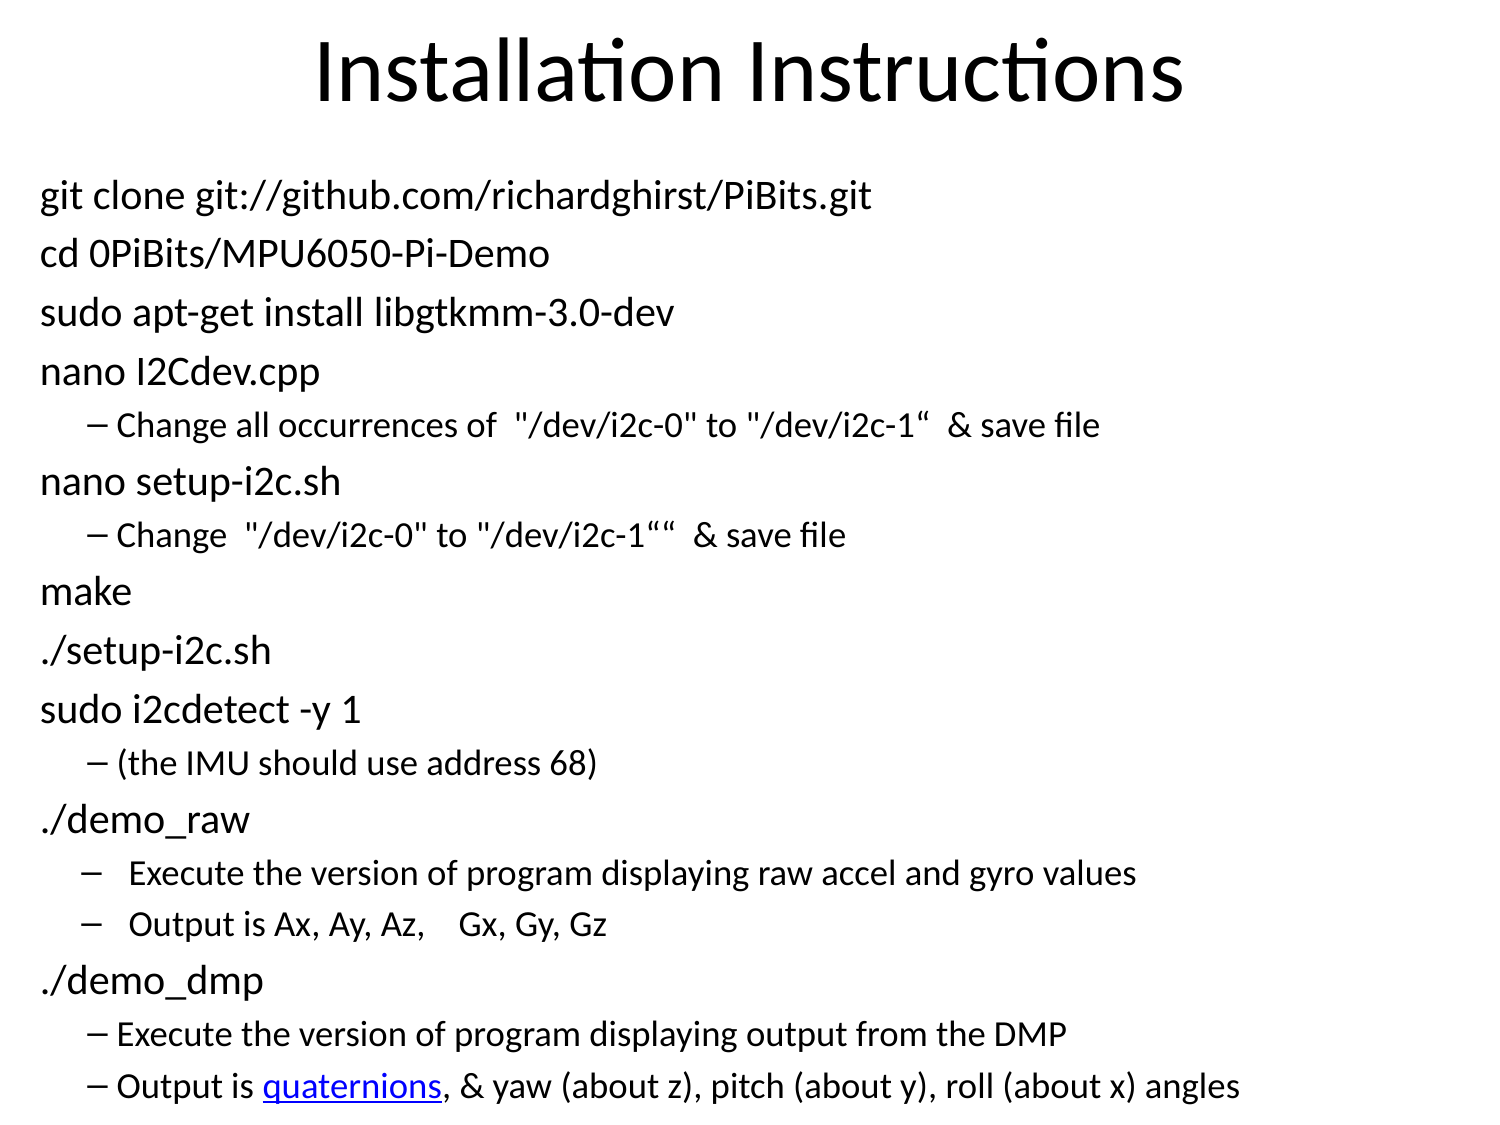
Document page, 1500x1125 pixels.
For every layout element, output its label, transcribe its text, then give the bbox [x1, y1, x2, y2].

title Installation Instructions [75, 0, 1425, 138]
list git clone git://github.com/richardghirst/PiBits.git cd 0PiBits/MPU6050-Pi-Demo sudo apt-get install libgtkmm-3.0-dev nano I2Cdev.cpp Change all occurrences of "/dev/i2c-0" to "/dev/i2c-1“ & save file nano setup-i2c.sh Change "/dev/i2c-0" to "/dev/i2c-1““ & save file make ./setup-i2c.sh sudo i2cdetect -y 1 (the IMU should use address 68) ./demo_raw Execute the version of program displaying raw accel and gyro values Output is Ax, Ay, Az, Gx, Gy, Gz ./demo_dmp Execute the version of program displaying output from the DMP Output is quaternions, & yaw (about z), pitch (about y), roll (about x) angles [24, 159, 1500, 1123]
